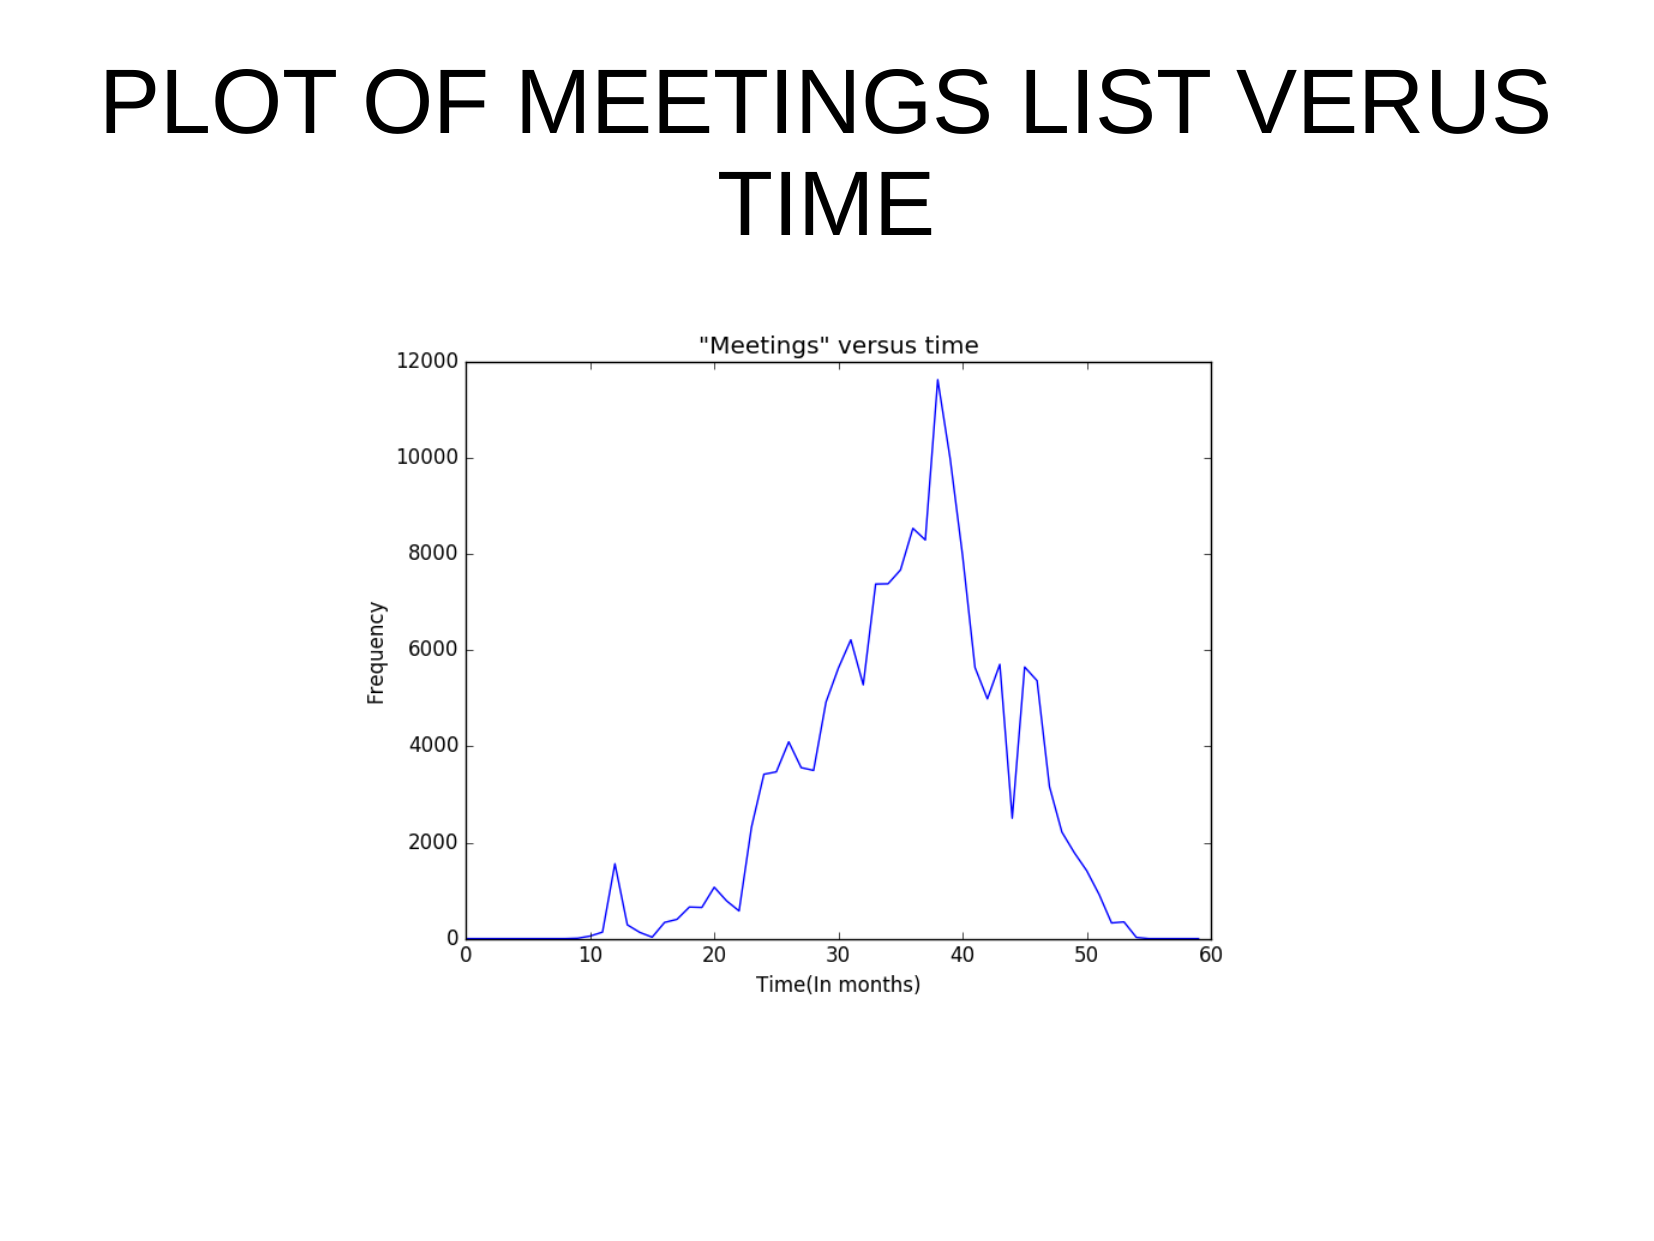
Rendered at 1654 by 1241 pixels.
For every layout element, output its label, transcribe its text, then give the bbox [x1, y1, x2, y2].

title PLOT OF MEETINGS LIST VERUS TIME [82, 49, 1571, 257]
picture [347, 290, 1307, 1010]
